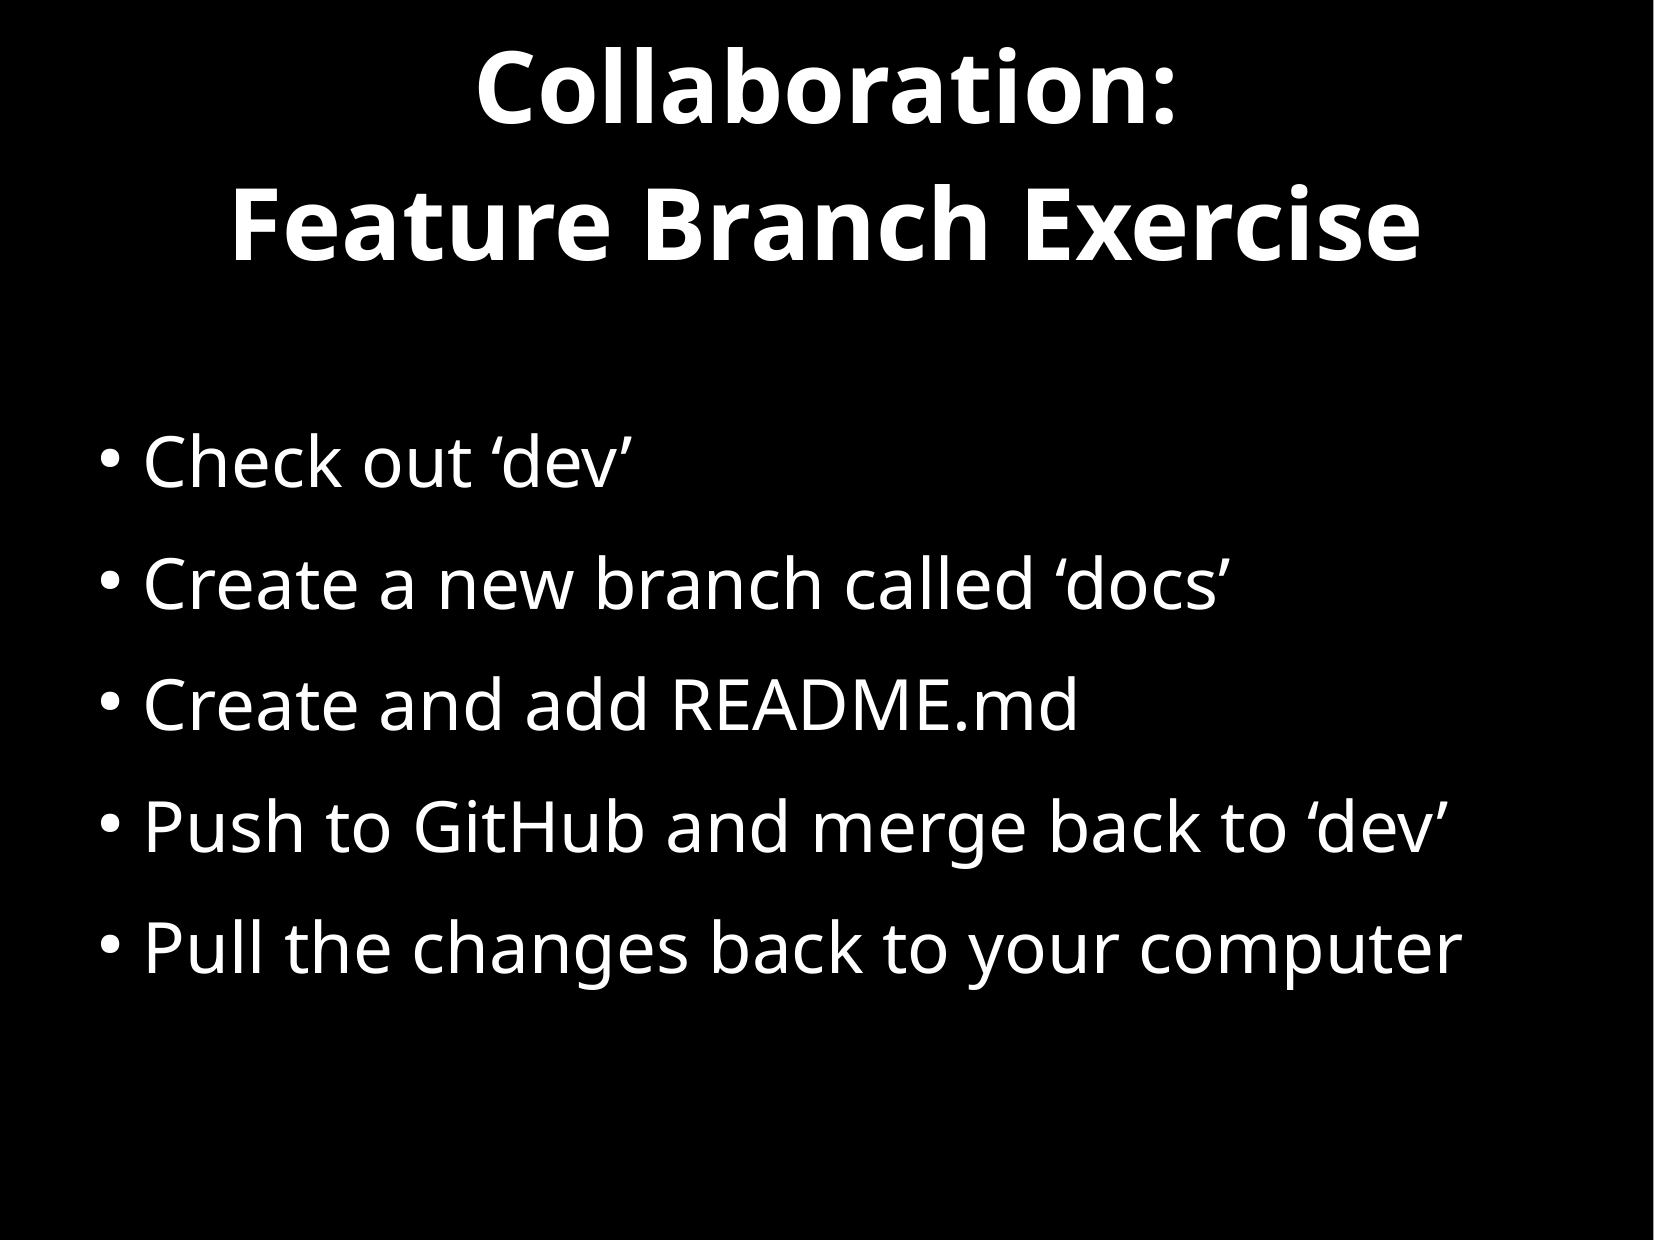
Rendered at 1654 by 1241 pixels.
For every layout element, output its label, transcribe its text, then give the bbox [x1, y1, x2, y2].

list Check out ‘dev’ Create a new branch called ‘docs’ Create and add README.md Push to GitHub and merge back to ‘dev’ Pull the changes back to your computer [82, 290, 1571, 1010]
title Collaboration: Feature Branch Exercise [82, 26, 1571, 280]
